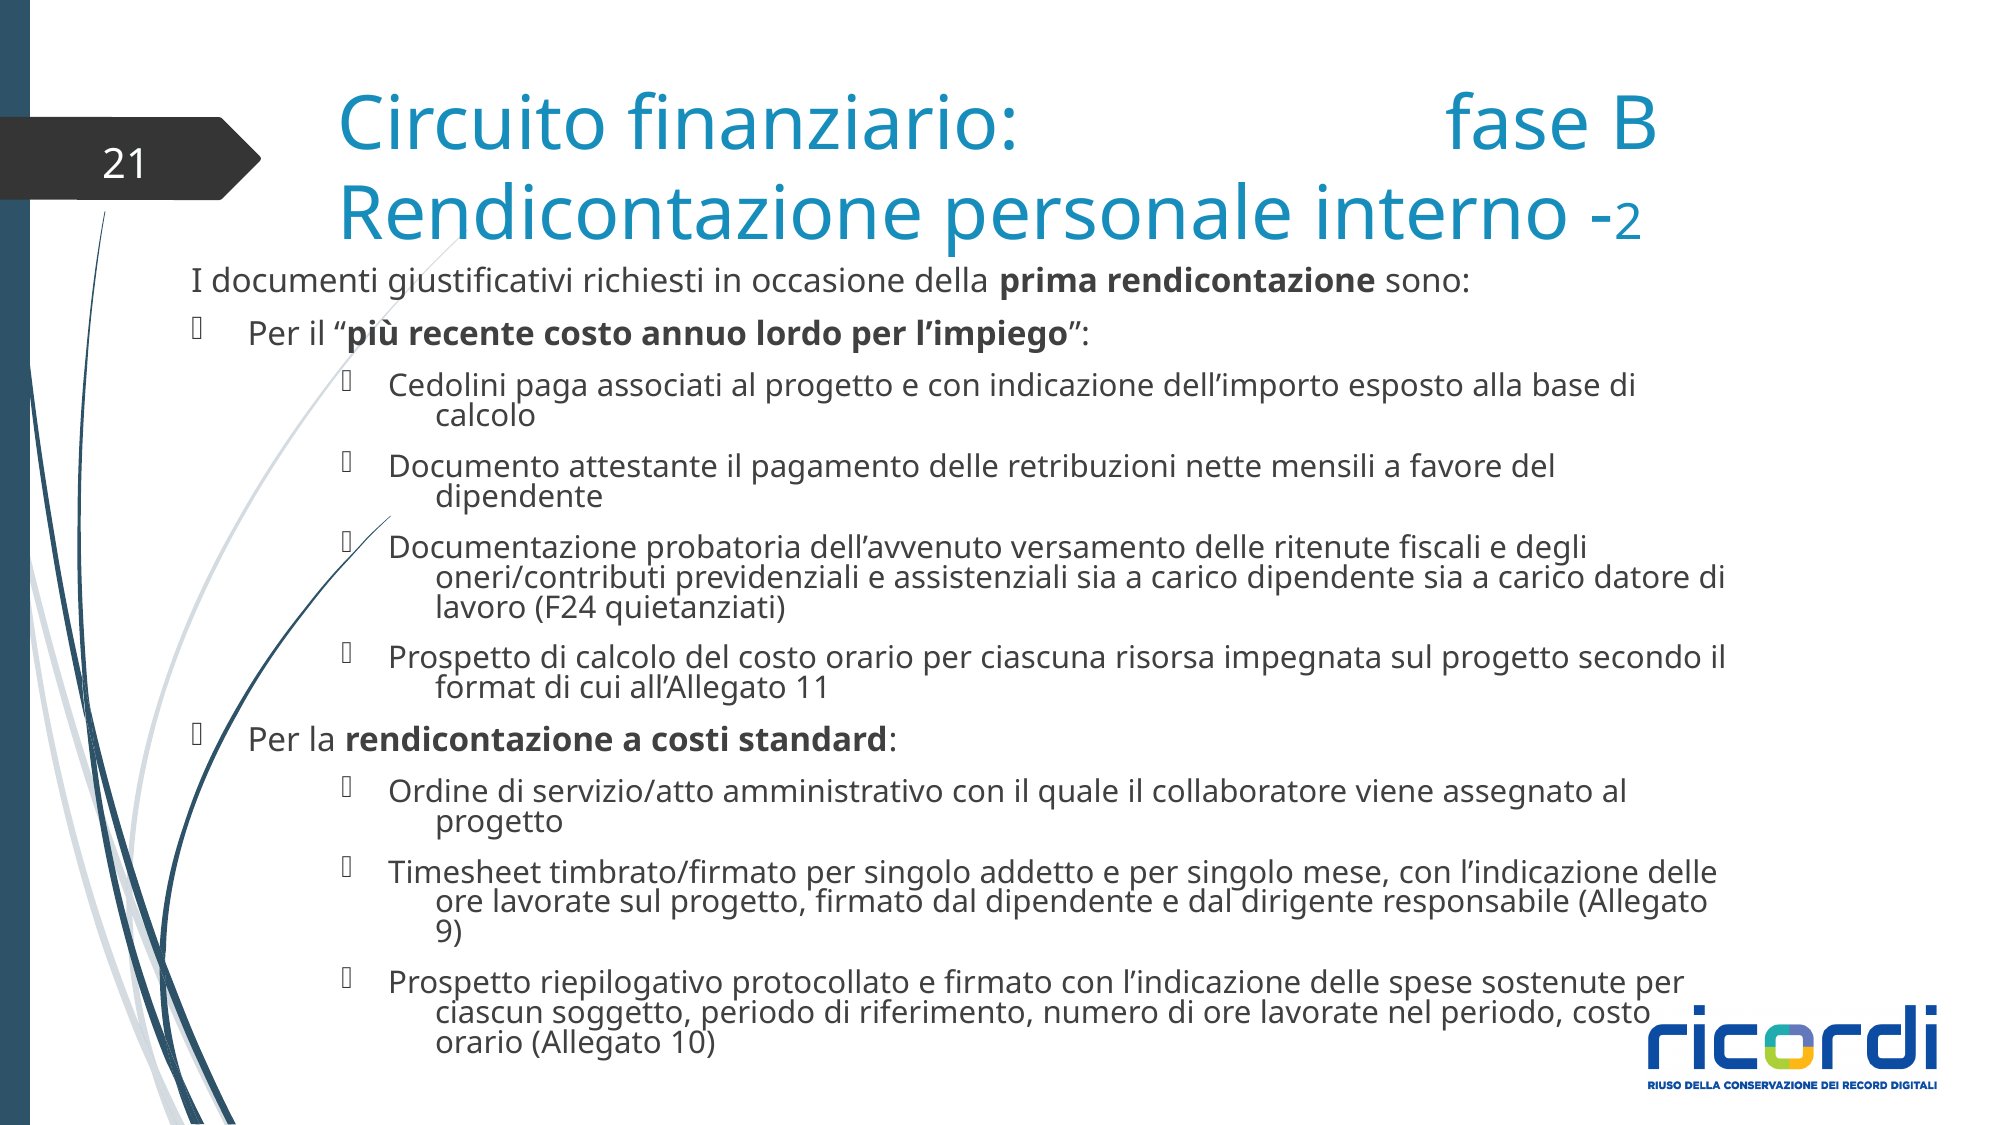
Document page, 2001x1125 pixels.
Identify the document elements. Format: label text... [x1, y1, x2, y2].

title Circuito finanziario: fase B Rendicontazione personale interno -2 [322, 66, 1941, 220]
list I documenti giustificativi richiesti in occasione della prima rendicontazione sono: Per il “più recente costo annuo lordo per l’impiego”: Cedolini paga associati al progetto e con indicazione dell’importo esposto alla base di calcolo Documento attestante il pagamento delle retribuzioni nette mensili a favore del dipendente Documentazione probatoria dell’avvenuto versamento delle ritenute fiscali e degli oneri/contributi previdenziali e assistenziali sia a carico dipendente sia a carico datore di lavoro (F24 quietanziati) Prospetto di calcolo del costo orario per ciascuna risorsa impegnata sul progetto secondo il format di cui all’Allegato 11 Per la rendicontazione a costi standard: Ordine di servizio/atto amministrativo con il quale il collaboratore viene assegnato al progetto Timesheet timbrato/firmato per singolo addetto e per singolo mese, con l’indicazione delle ore lavorate sul progetto, firmato dal dipendente e dal dirigente responsabile (Allegato 9) Prospetto riepilogativo protocollato e firmato con l’indicazione delle spese sostenute per ciascun soggetto, periodo di riferimento, numero di ore lavorate nel periodo, costo orario (Allegato 10) [176, 259, 1749, 1072]
picture [1643, 1000, 1941, 1094]
text_box <numero> [87, 129, 216, 190]
